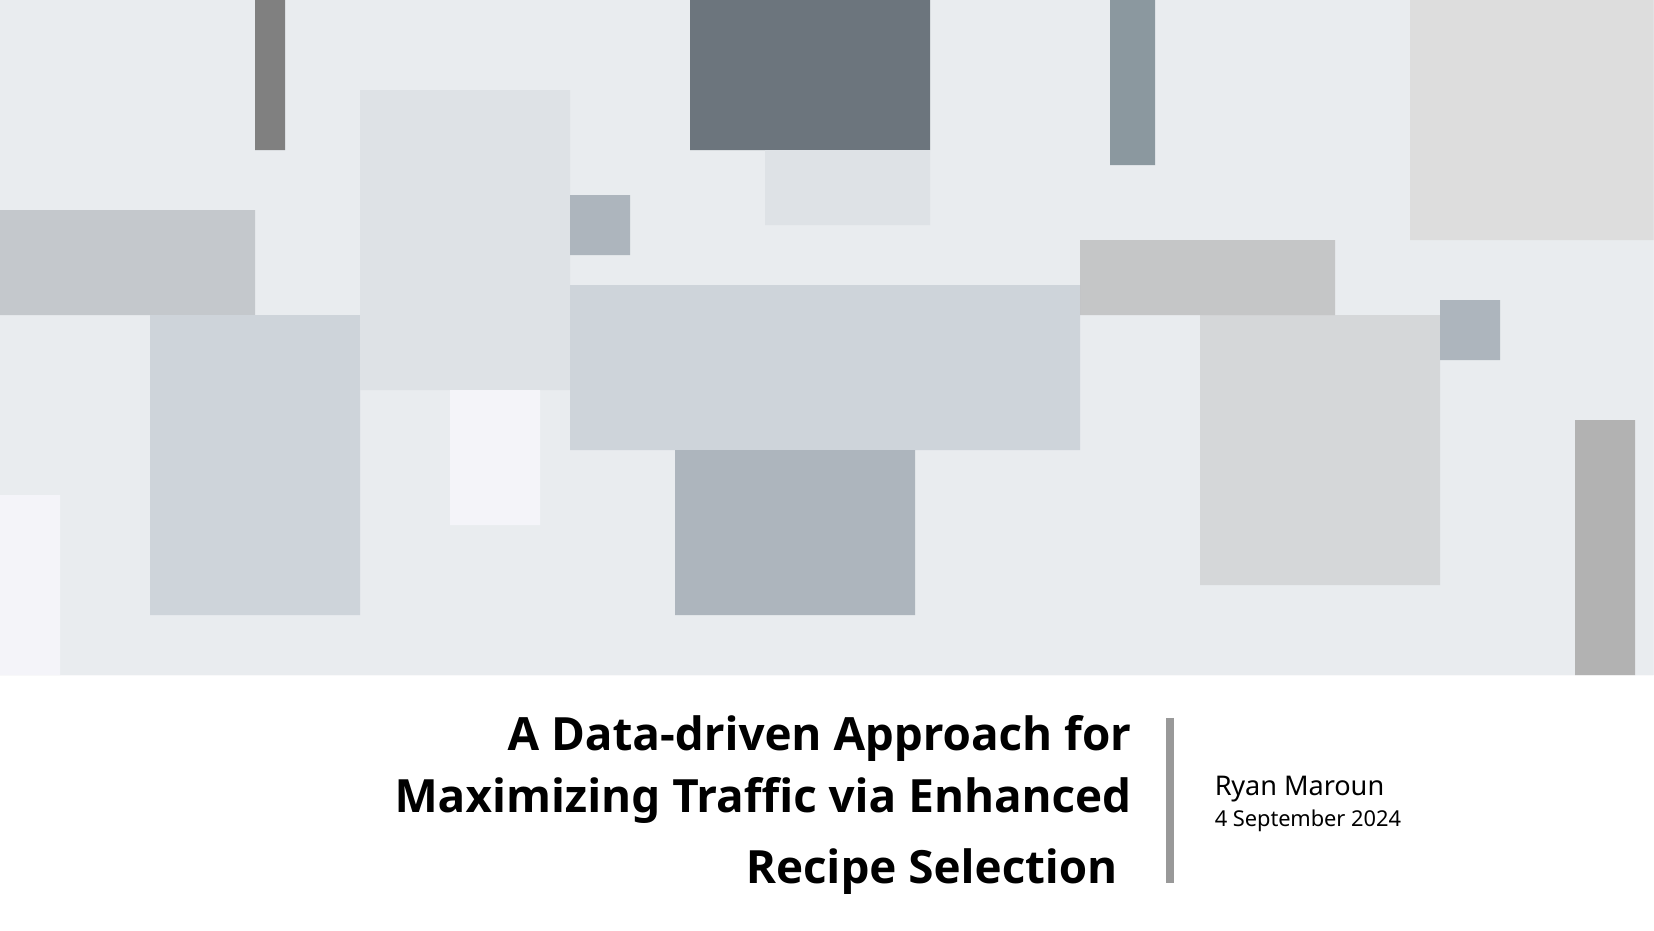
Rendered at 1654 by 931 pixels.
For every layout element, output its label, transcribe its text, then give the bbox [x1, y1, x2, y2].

title A Data-driven Approach for Maximizing Traffic via Enhanced Recipe Selection [262, 700, 1132, 901]
text_box Ryan Maroun 4 September 2024 [1200, 759, 1591, 841]
